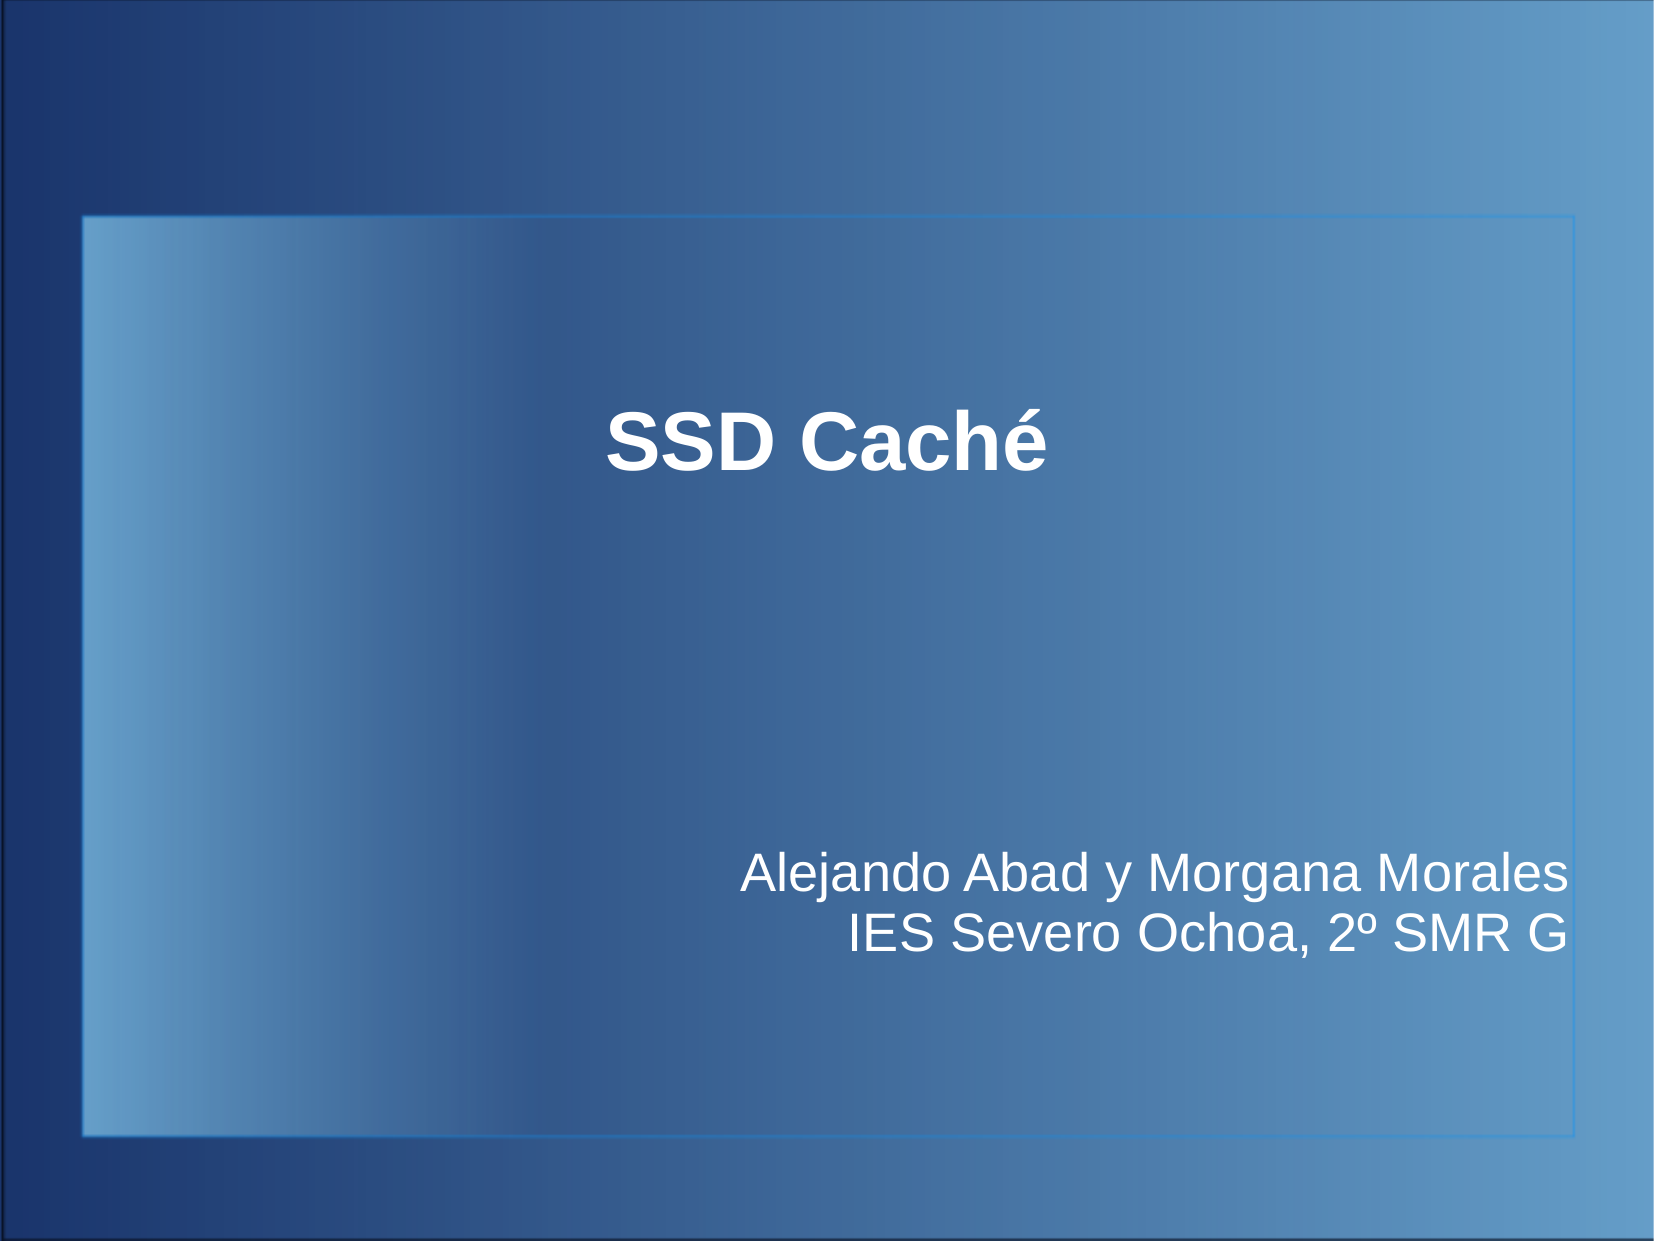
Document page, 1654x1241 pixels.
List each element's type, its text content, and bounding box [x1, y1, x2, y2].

subtitle SSD Caché Alejando Abad y Morgana Morales IES Severo Ochoa, 2º SMR G [82, 224, 1571, 1134]
picture [0, 0, 1654, 1241]
